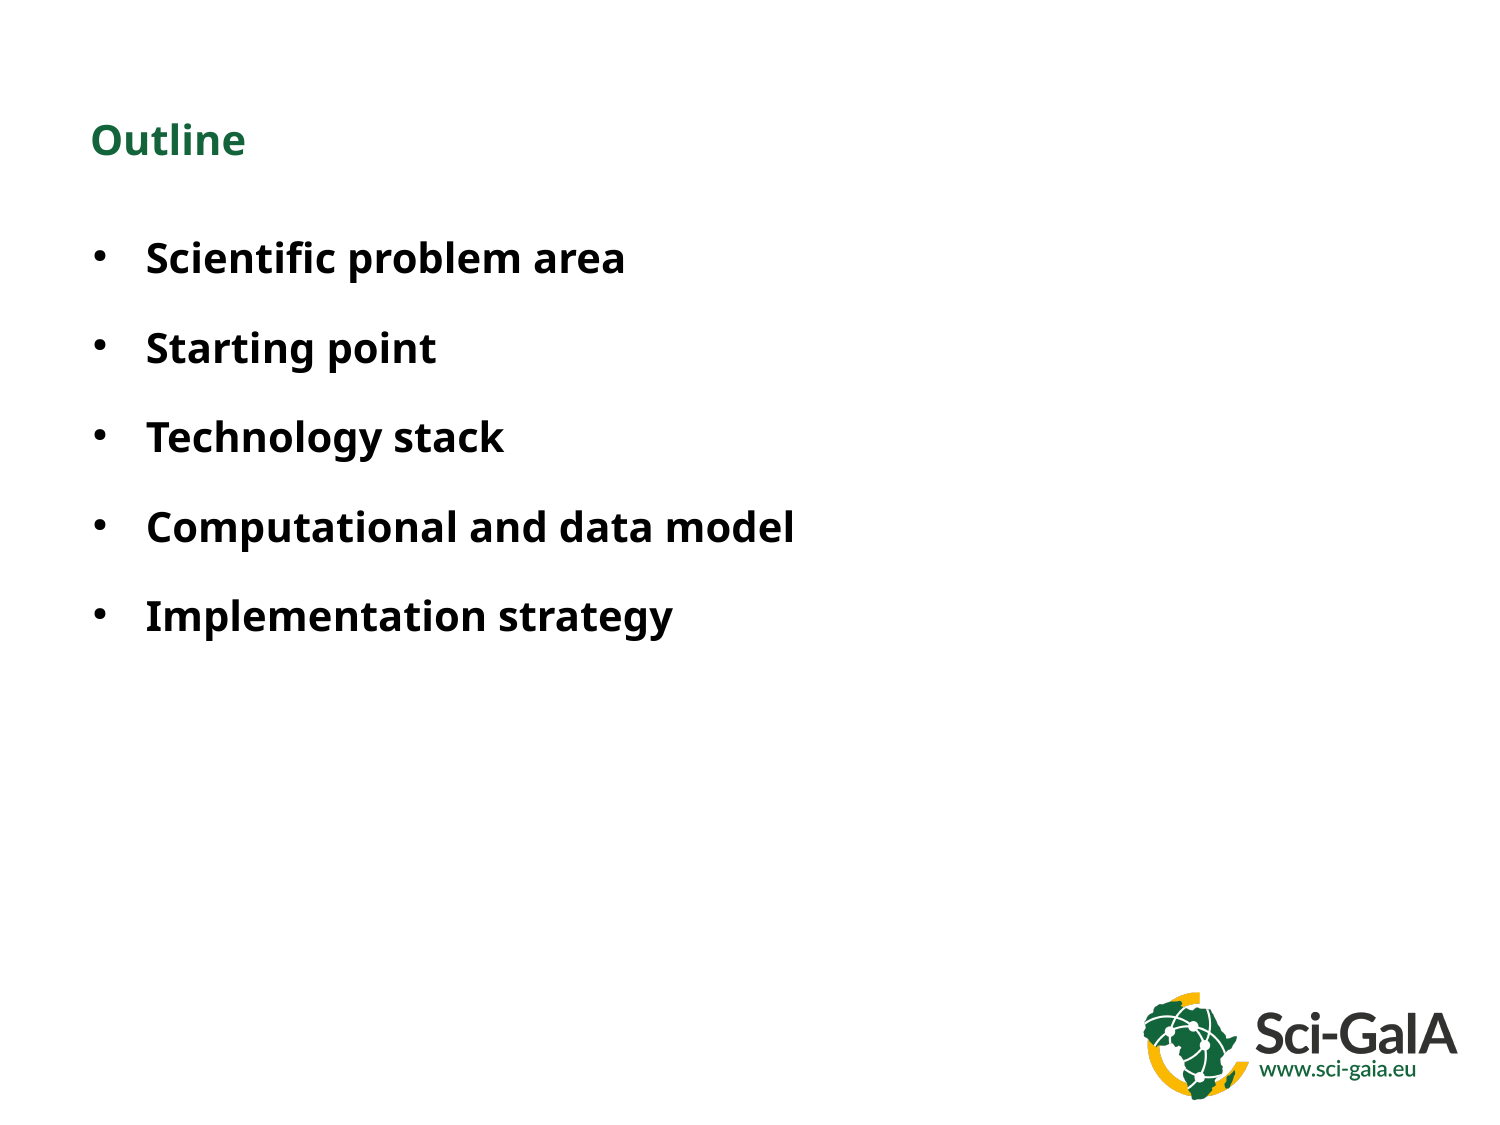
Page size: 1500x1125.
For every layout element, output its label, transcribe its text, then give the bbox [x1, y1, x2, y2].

list Scientific problem area Starting point Technology stack Computational and data model Implementation strategy [75, 221, 1425, 875]
picture [1137, 985, 1466, 1106]
title Outline [75, 44, 1425, 221]
